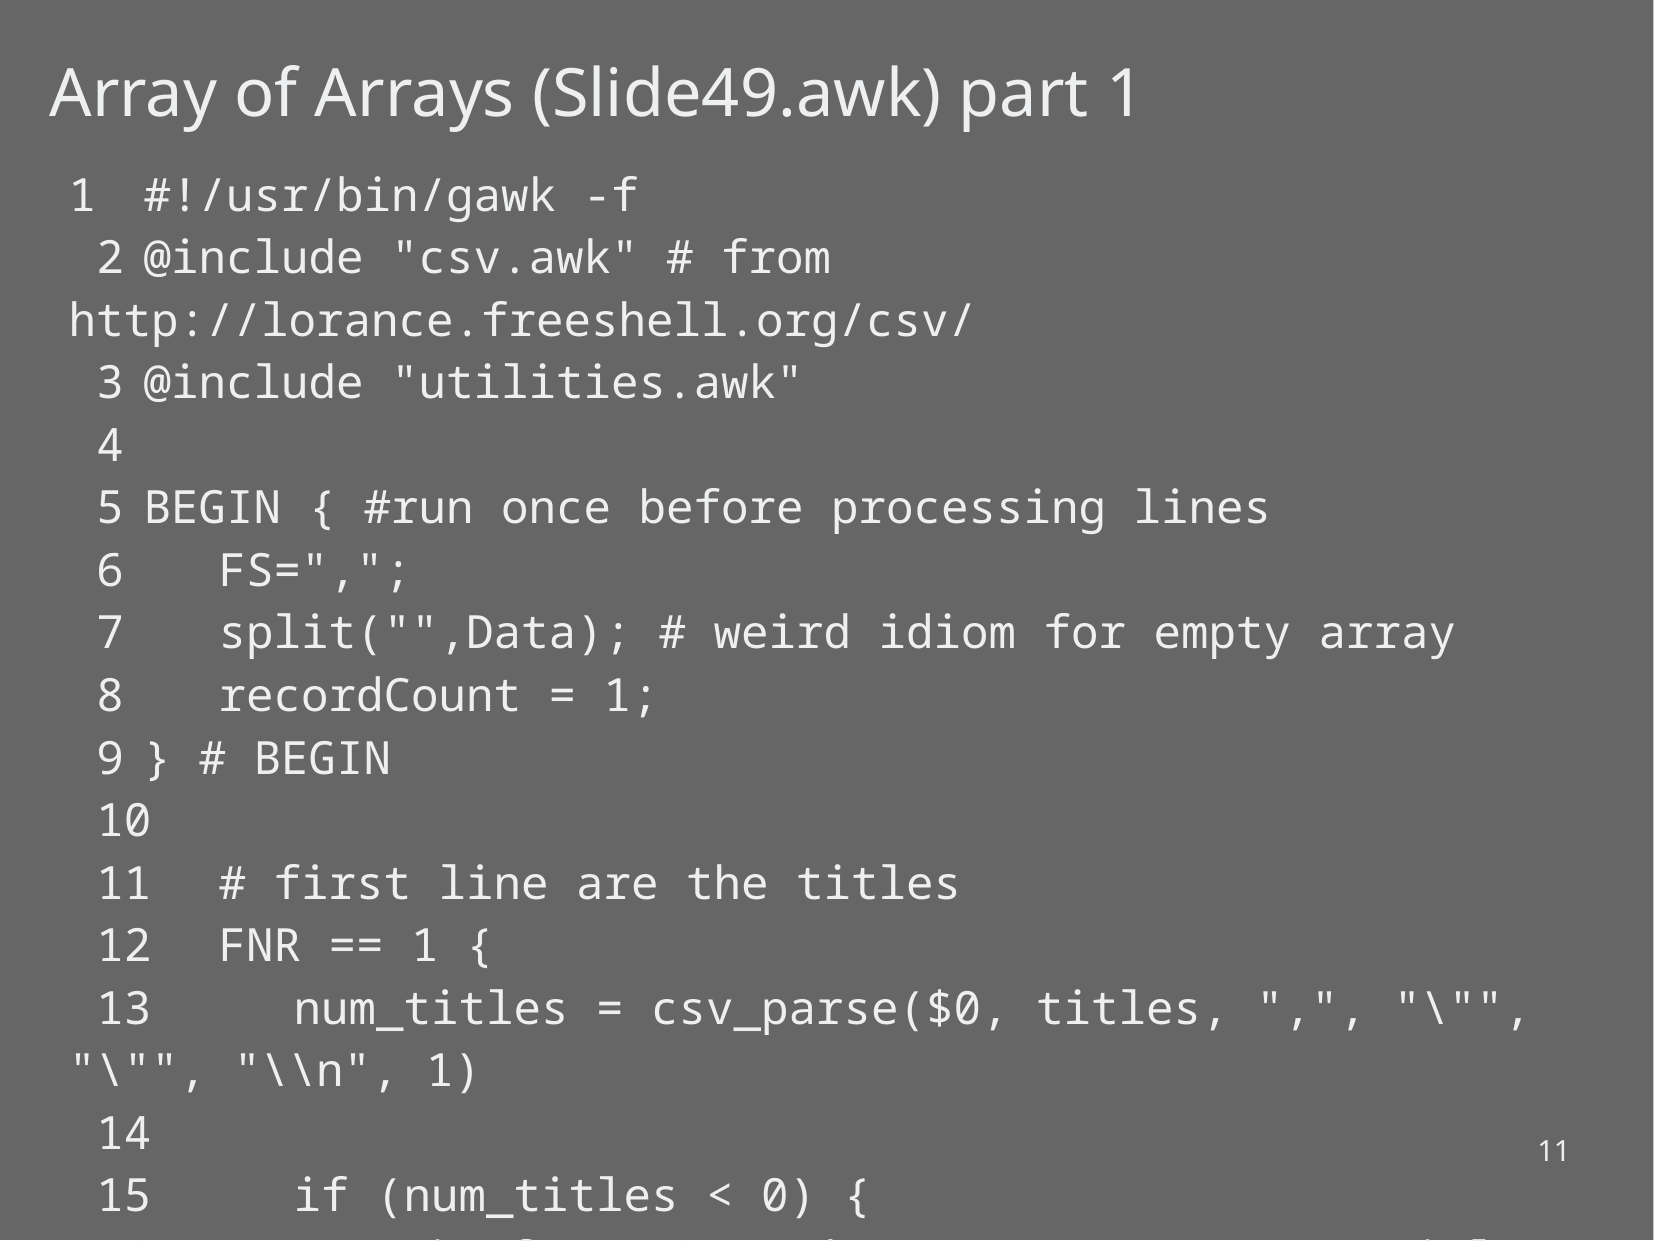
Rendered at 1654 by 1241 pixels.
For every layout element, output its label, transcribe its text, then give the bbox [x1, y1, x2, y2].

text_box 1 #!/usr/bin/gawk -f 2 @include "csv.awk" # from http://lorance.freeshell.org/csv/ 3 @include "utilities.awk" 4 5 BEGIN { #run once before processing lines 6 FS=","; 7 split("",Data); # weird idiom for empty array 8 recordCount = 1; 9 } # BEGIN 10 11 # first line are the titles 12 FNR == 1 { 13 num_titles = csv_parse($0, titles, ",", "\"", "\"", "\\n", 1) 14 15 if (num_titles < 0) { 16 printf("ERROR: %d (%s) -> %s\n", num_titles, csv_err(num_fields), $0); 17 exit; 18 } 19 } # first line [54, 154, 1613, 1215]
title Array of Arrays (Slide49.awk) part 1 [49, 40, 1538, 142]
